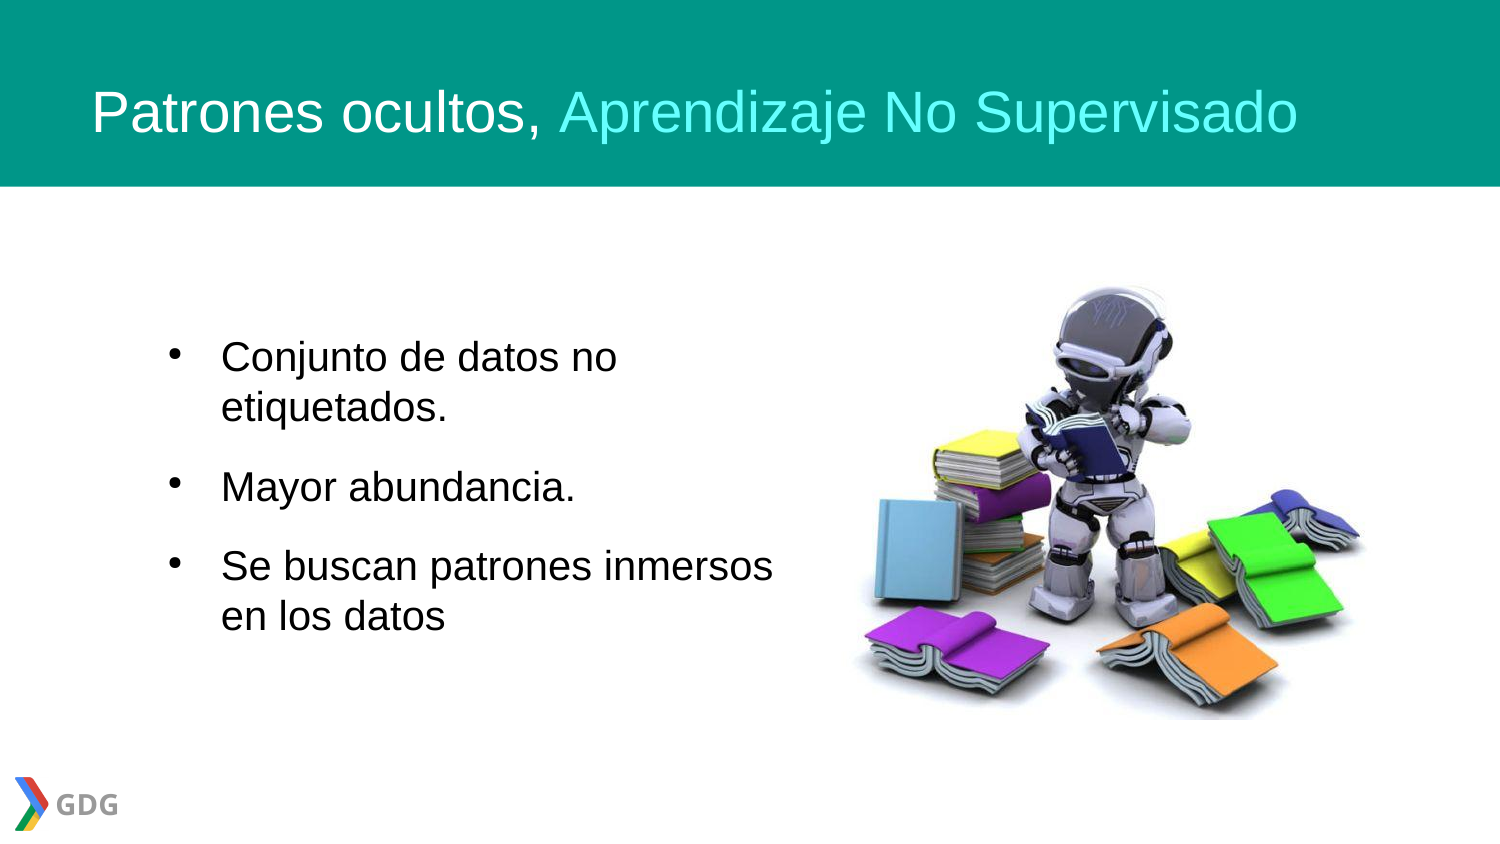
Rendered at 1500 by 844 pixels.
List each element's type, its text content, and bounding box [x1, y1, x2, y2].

title Patrones ocultos, Aprendizaje No Supervisado [76, 17, 1404, 160]
list Conjunto de datos no etiquetados. Mayor abundancia. Se buscan patrones inmersos en los datos [135, 315, 801, 844]
picture [795, 265, 1411, 721]
picture [15, 777, 49, 831]
